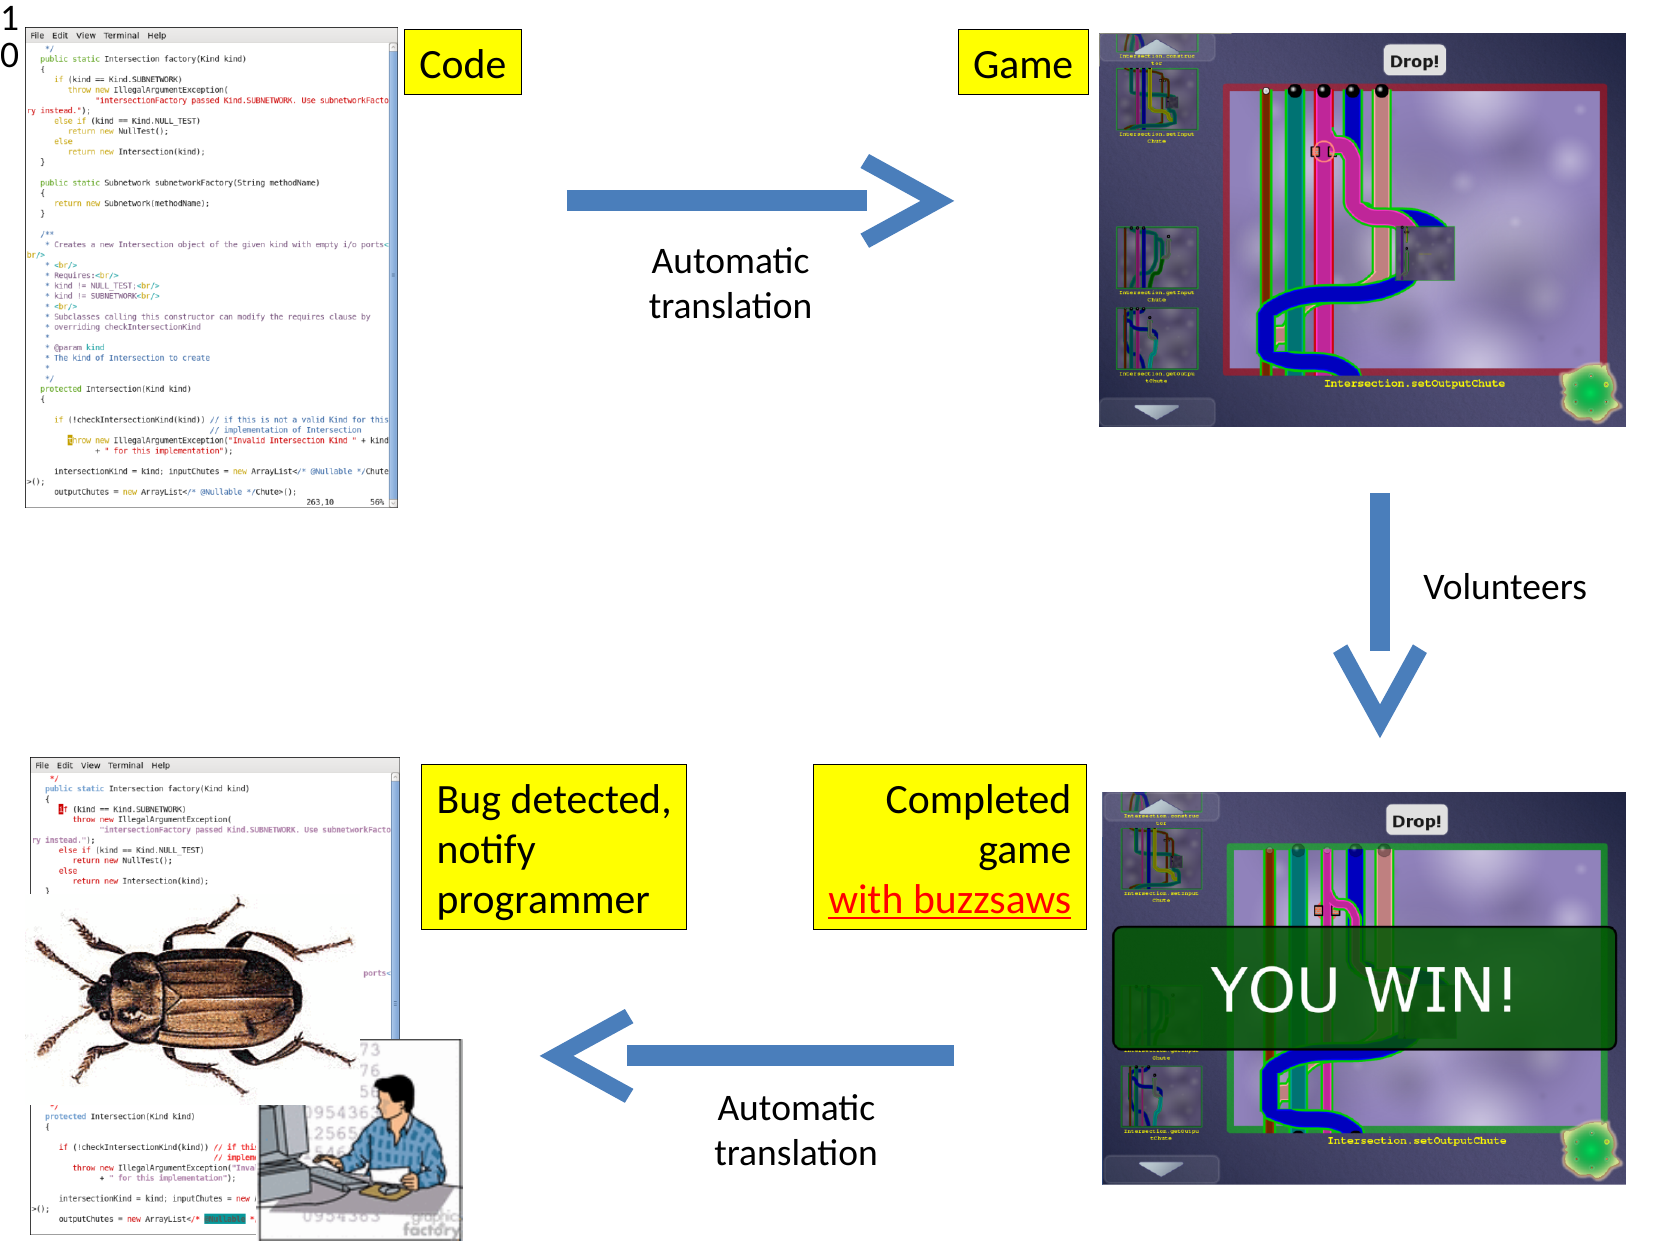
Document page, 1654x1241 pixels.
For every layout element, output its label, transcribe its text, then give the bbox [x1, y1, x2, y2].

picture [25, 757, 463, 1241]
picture [25, 27, 398, 508]
text_box Automatic translation [633, 228, 828, 334]
text_box Game [958, 29, 1089, 95]
text_box Bug detected, notify programmer [421, 764, 687, 930]
text_box Completed game with buzzsaws [813, 764, 1087, 930]
text_box Code [404, 29, 522, 95]
picture [1099, 33, 1626, 428]
text_box Volunteers [1408, 554, 1603, 615]
picture [1102, 792, 1626, 1185]
text_box Automatic translation [699, 1075, 893, 1181]
